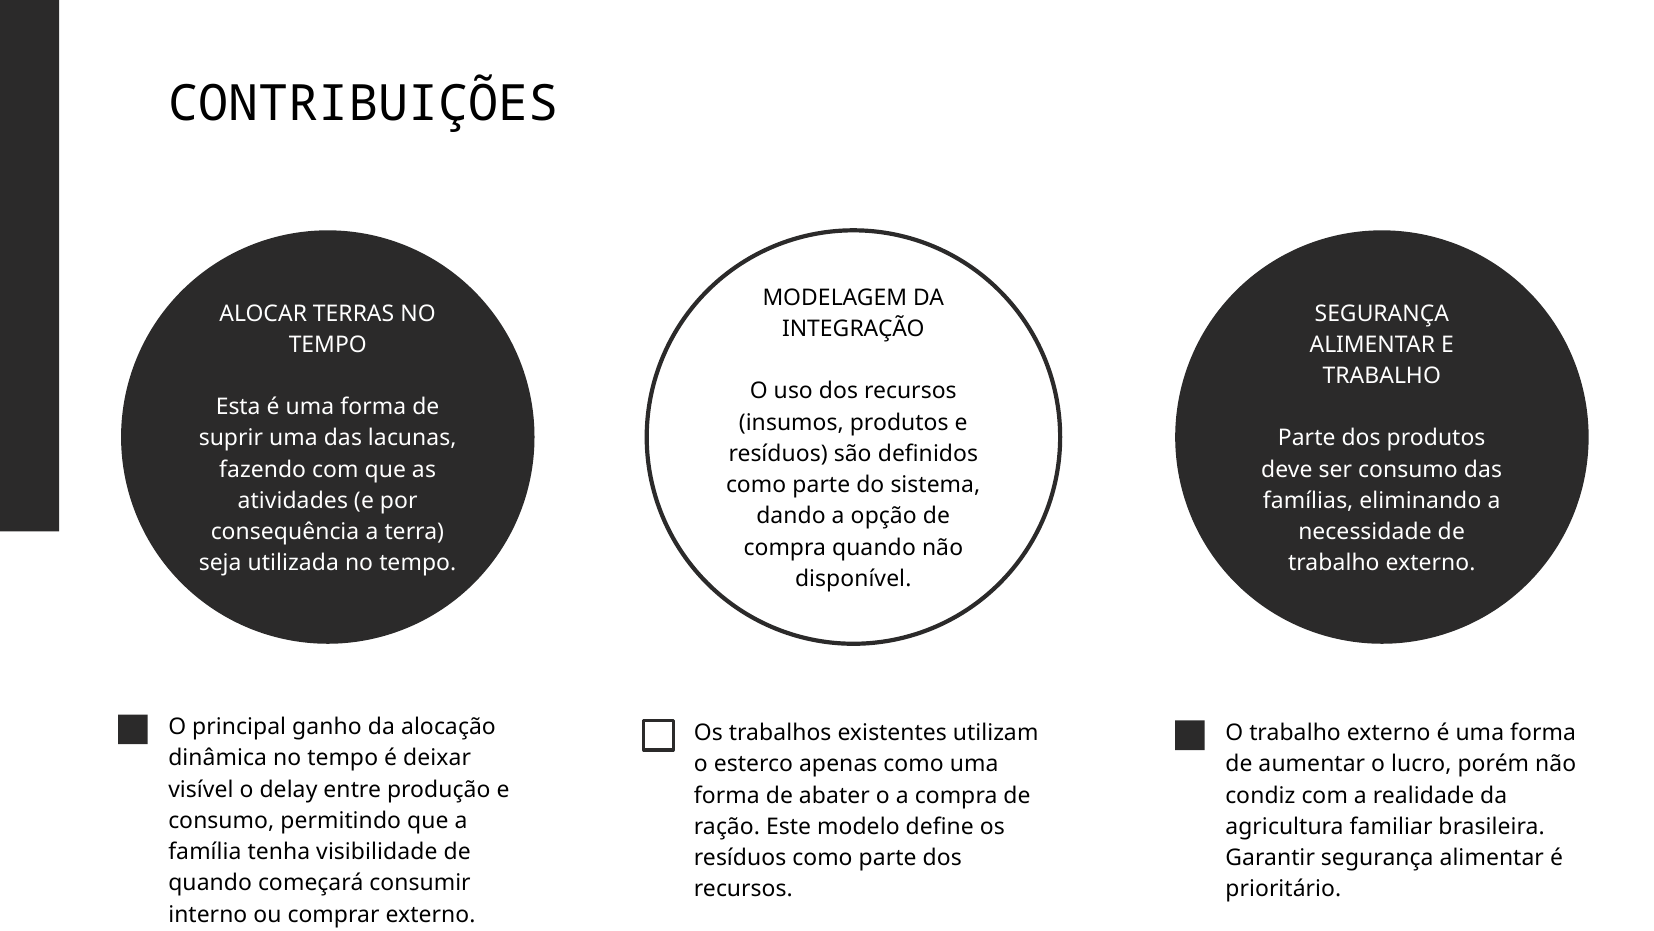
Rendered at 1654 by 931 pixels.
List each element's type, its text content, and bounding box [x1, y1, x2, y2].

text_box [0, 0, 60, 532]
text_box SEGURANÇA ALIMENTAR E TRABALHO Parte dos produtos deve ser consumo das famílias, eliminando a necessidade de trabalho externo. [1175, 230, 1589, 644]
text_box [1175, 720, 1205, 751]
text_box ALOCAR TERRAS NO TEMPO Esta é uma forma de suprir uma das lacunas, fazendo com que as atividades (e por consequência a terra) seja utilizada no tempo. [121, 230, 535, 644]
text_box O principal ganho da alocação dinâmica no tempo é deixar visível o delay entre produção e consumo, permitindo que a família tenha visibilidade de quando começará consumir interno ou comprar externo. [153, 702, 538, 912]
text_box [643, 720, 674, 751]
text_box Os trabalhos existentes utilizam o esterco apenas como uma forma de abater o a compra de ração. Este modelo define os resíduos como parte dos recursos. [679, 708, 1063, 901]
text_box O trabalho externo é uma forma de aumentar o lucro, porém não condiz com a realidade da agricultura familiar brasileira. Garantir segurança alimentar é prioritário. [1210, 708, 1595, 918]
text_box CONTRIBUIÇÕES [153, 59, 774, 143]
text_box MODELAGEM DA INTEGRAÇÃO O uso dos recursos (insumos, produtos e resíduos) são definidos como parte do sistema, dando a opção de compra quando não disponível. [646, 230, 1061, 644]
text_box [118, 714, 148, 745]
